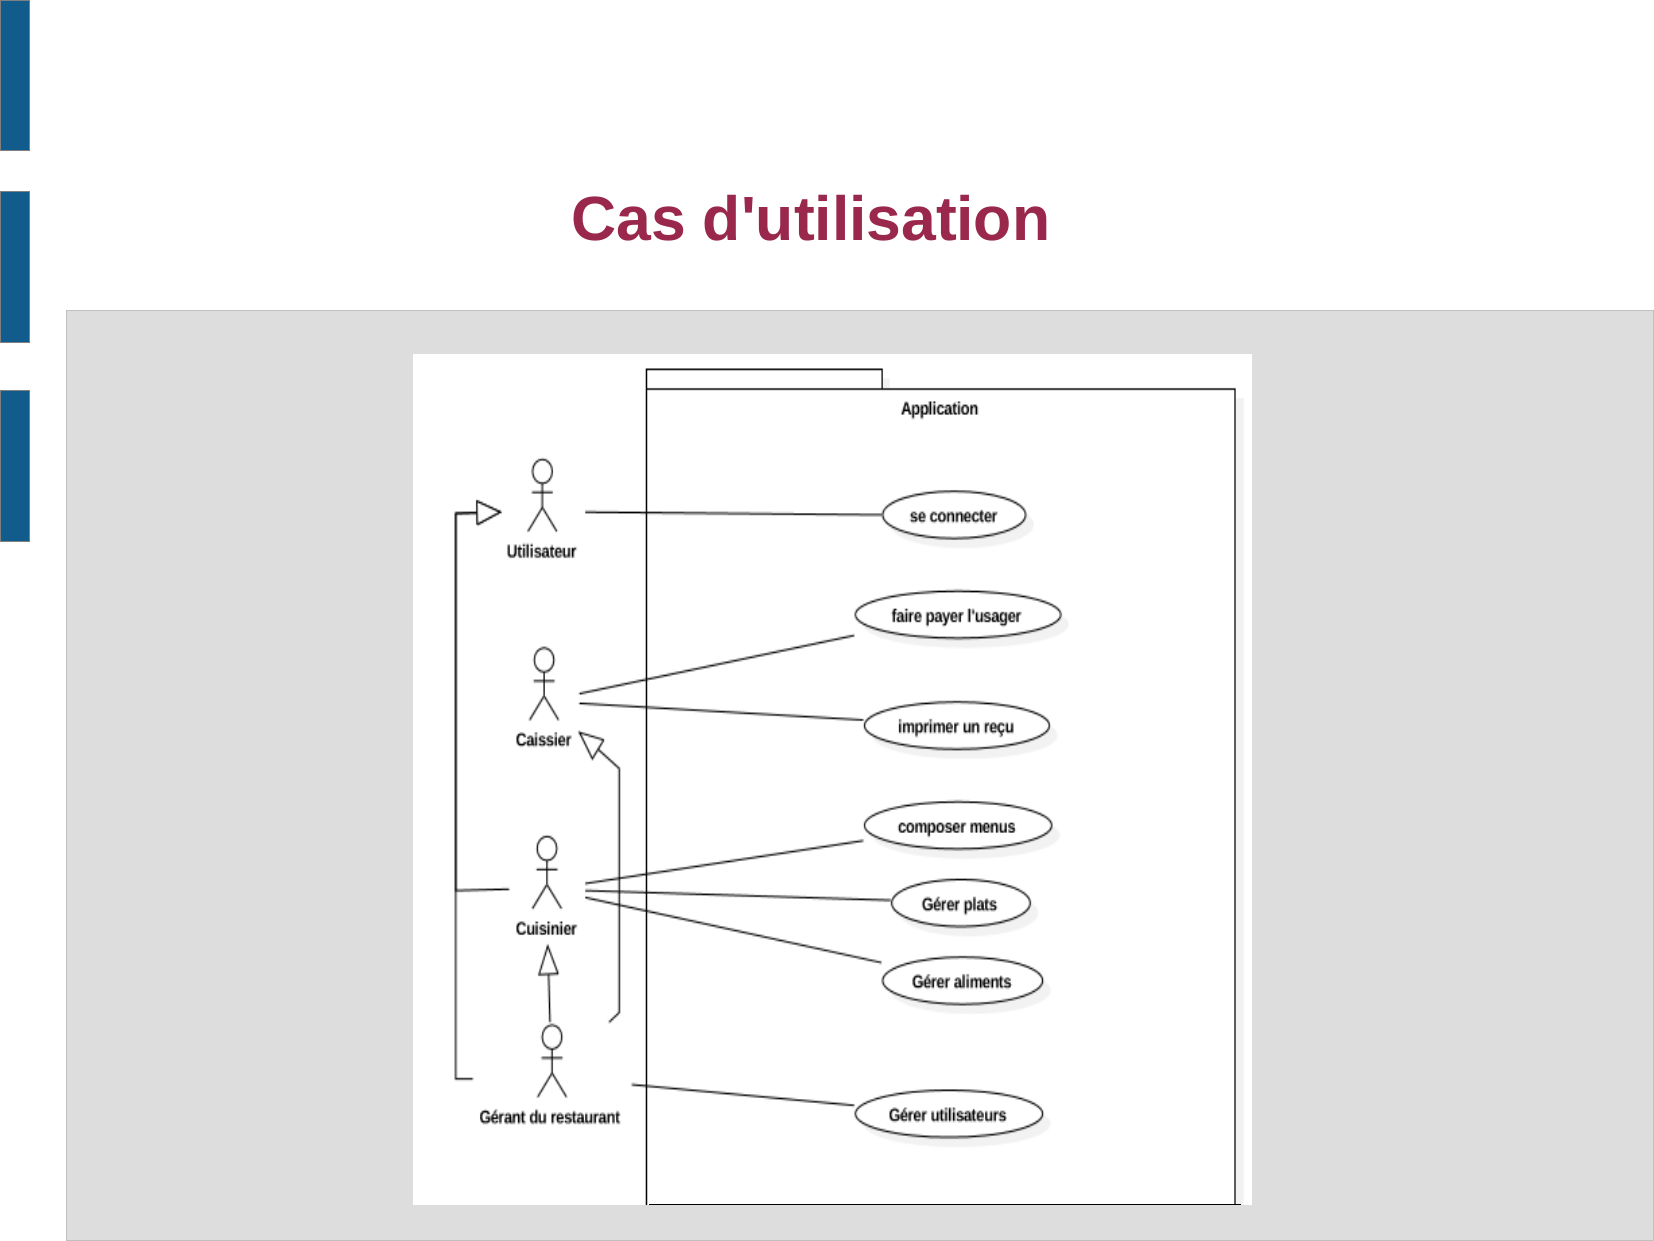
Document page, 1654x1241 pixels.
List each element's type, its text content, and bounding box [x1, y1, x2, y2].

picture [413, 354, 1252, 1205]
title Cas d'utilisation [88, 114, 1534, 322]
